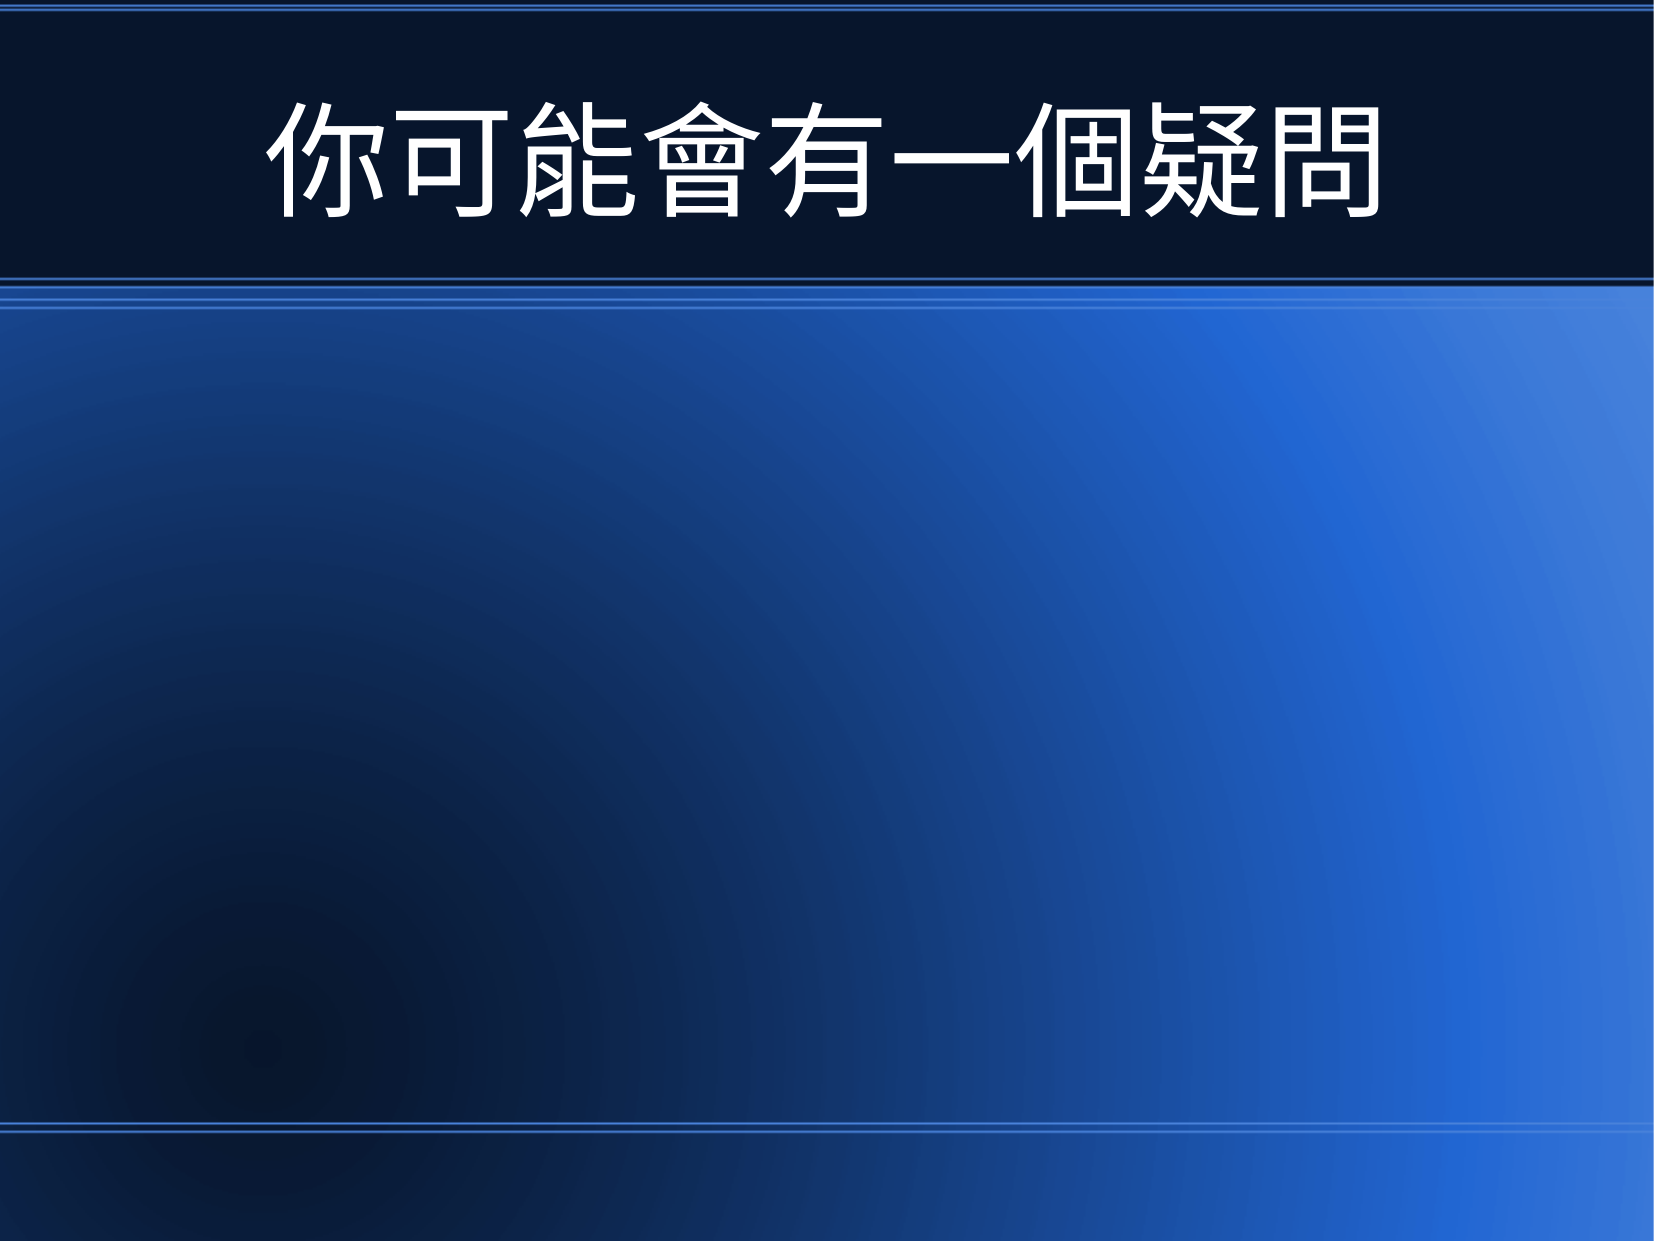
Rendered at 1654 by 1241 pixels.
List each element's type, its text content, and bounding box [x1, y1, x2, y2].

title 你可能會有一個疑問 [82, 49, 1571, 257]
picture [0, 0, 1654, 1241]
